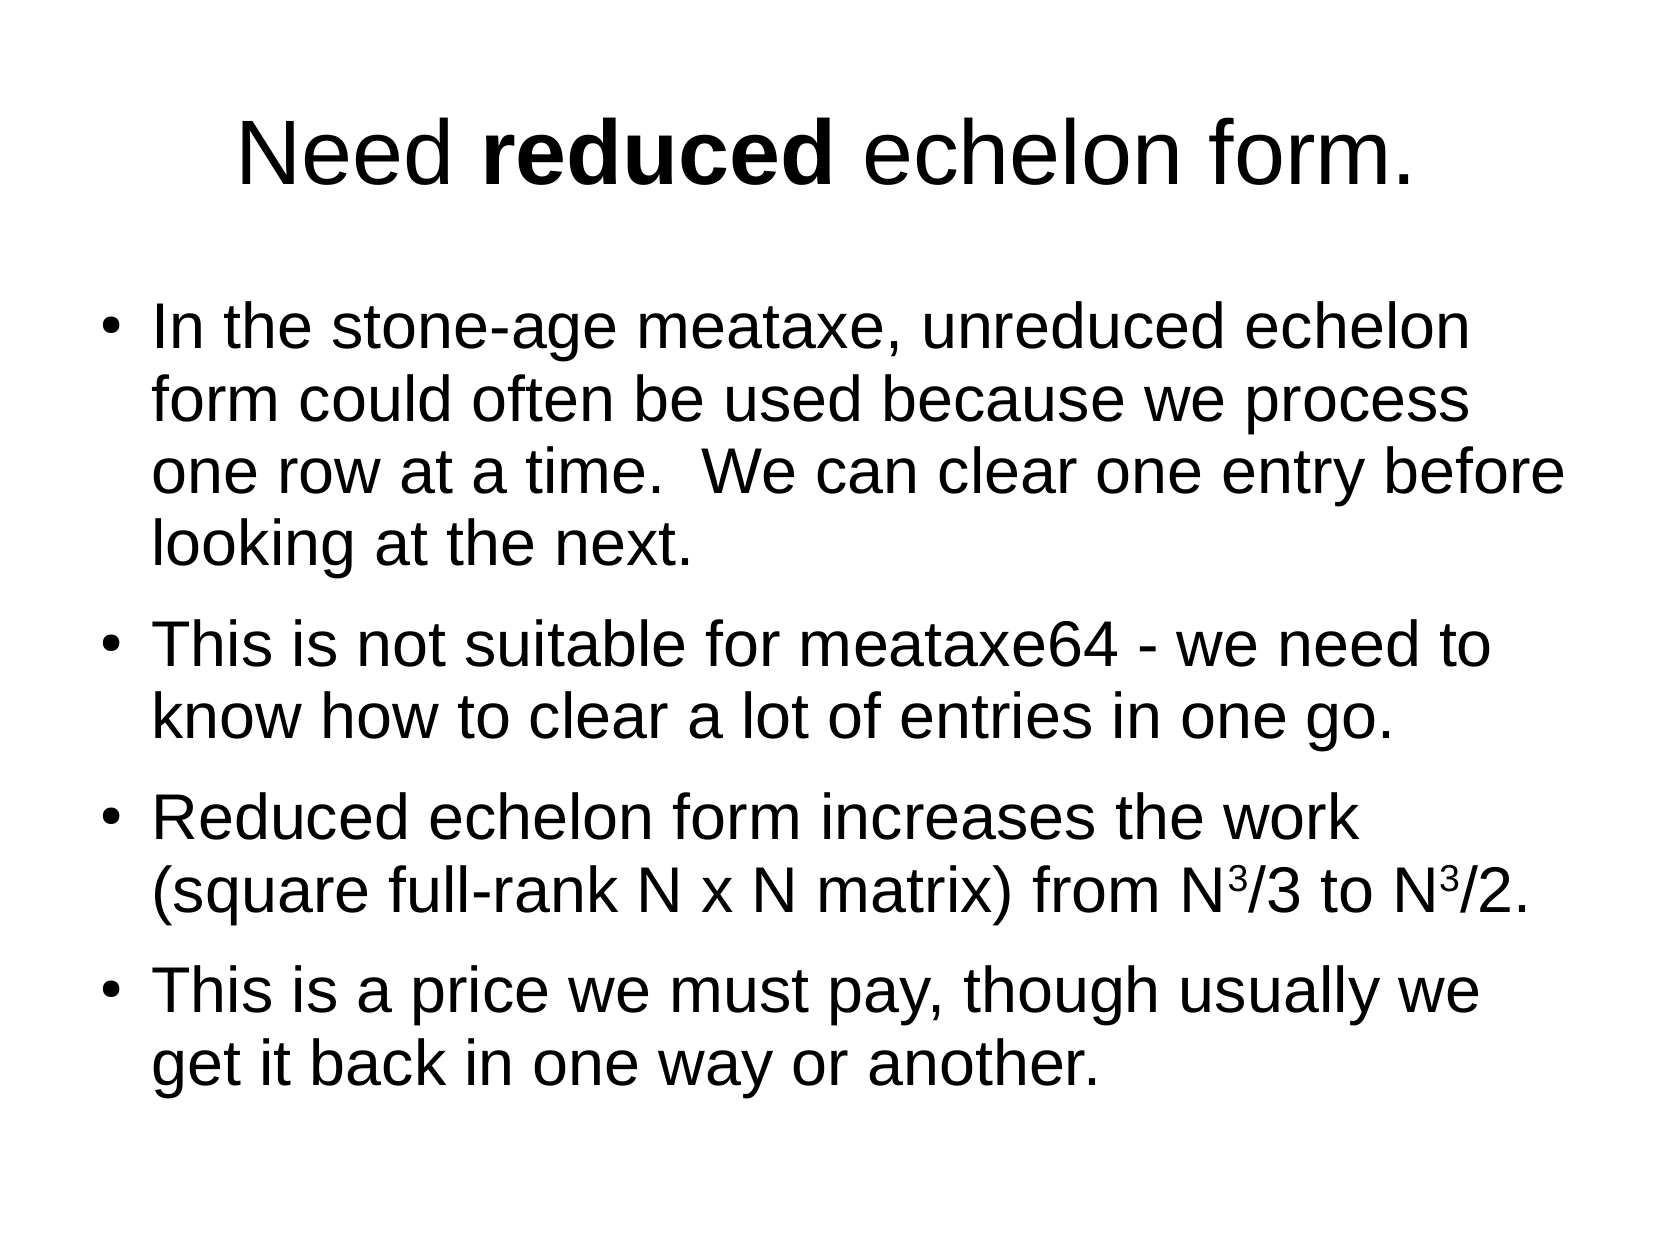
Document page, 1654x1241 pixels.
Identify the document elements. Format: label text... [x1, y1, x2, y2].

list In the stone-age meataxe, unreduced echelon form could often be used because we process one row at a time. We can clear one entry before looking at the next. This is not suitable for meataxe64 - we need to know how to clear a lot of entries in one go. Reduced echelon form increases the work (square full-rank N x N matrix) from N3/3 to N3/2. This is a price we must pay, though usually we get it back in one way or another. [82, 290, 1571, 1109]
title Need reduced echelon form. [82, 49, 1571, 257]
